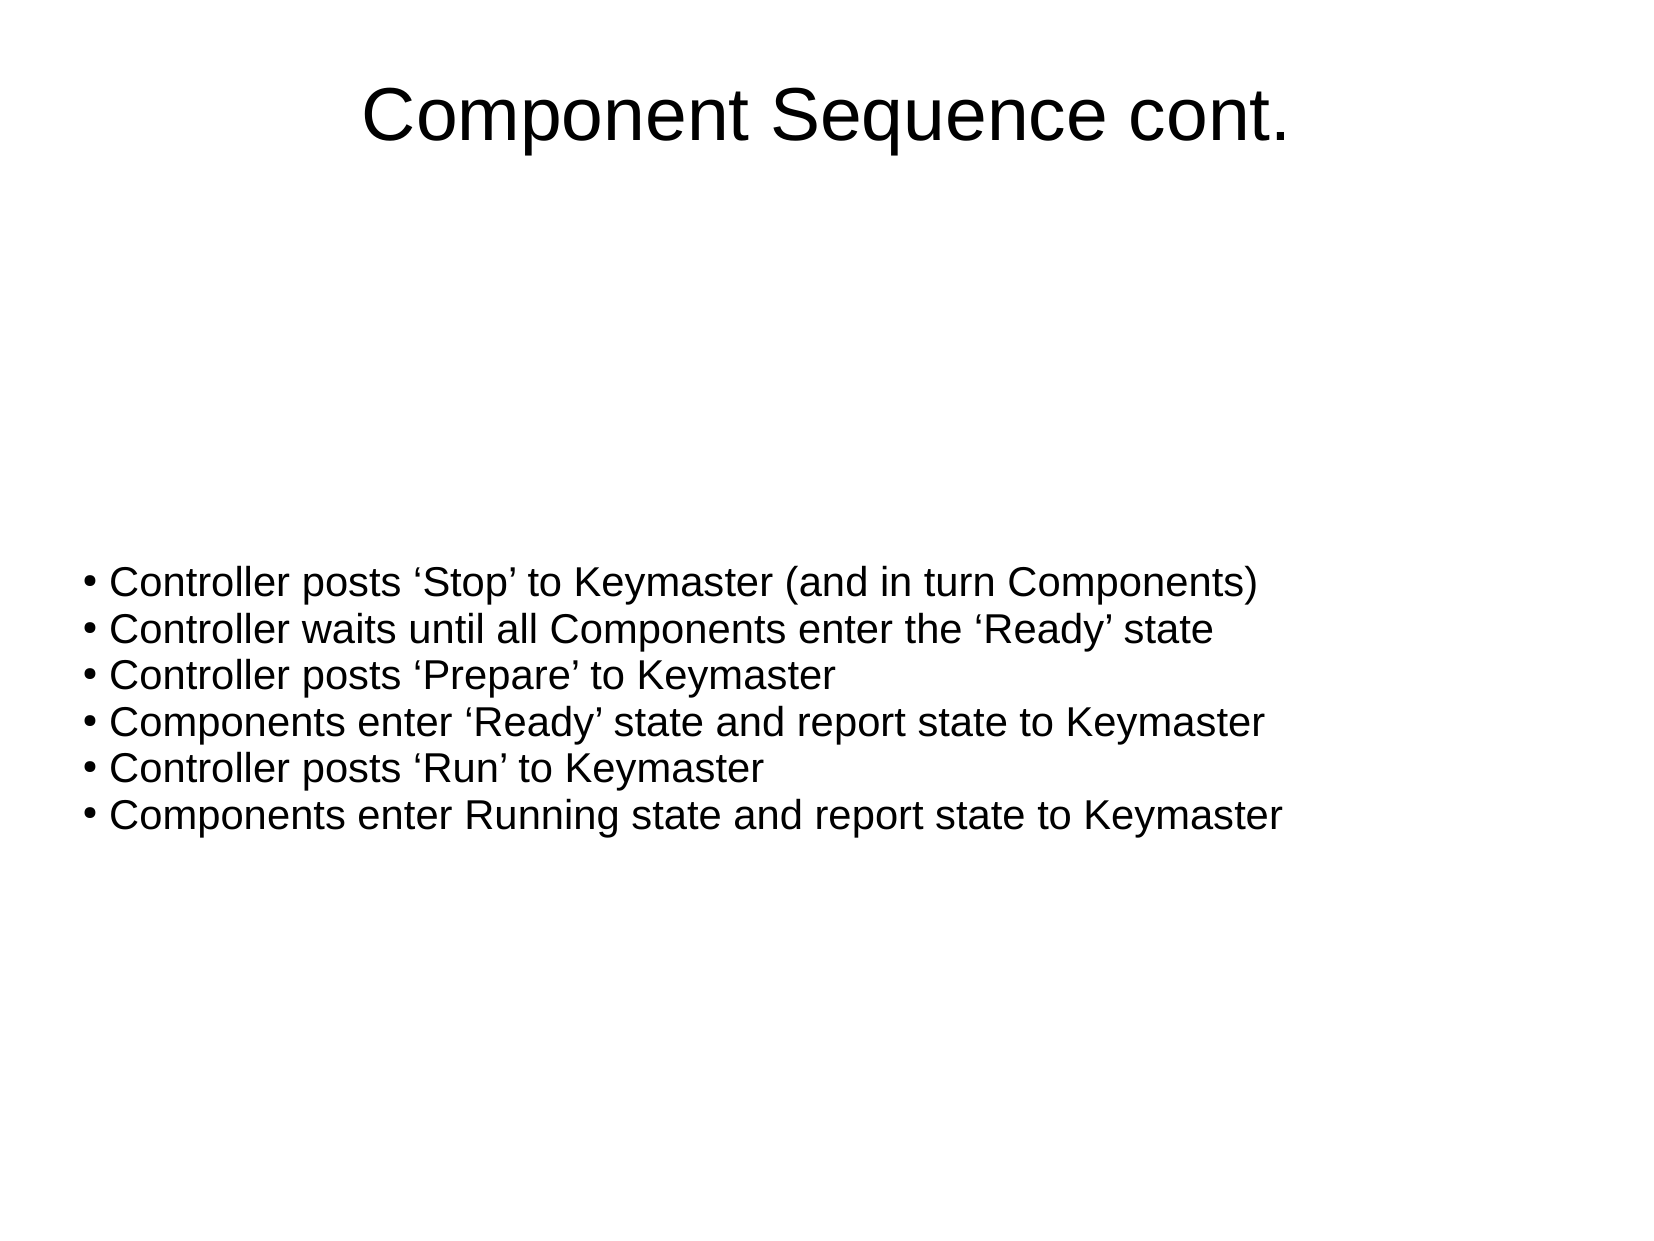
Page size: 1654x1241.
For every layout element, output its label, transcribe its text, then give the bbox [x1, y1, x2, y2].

title Component Sequence cont. [82, 49, 1571, 181]
subtitle Controller posts ‘Stop’ to Keymaster (and in turn Components) Controller waits until all Components enter the ‘Ready’ state Controller posts ‘Prepare’ to Keymaster Components enter ‘Ready’ state and report state to Keymaster Controller posts ‘Run’ to Keymaster Components enter Running state and report state to Keymaster [82, 211, 1571, 1186]
